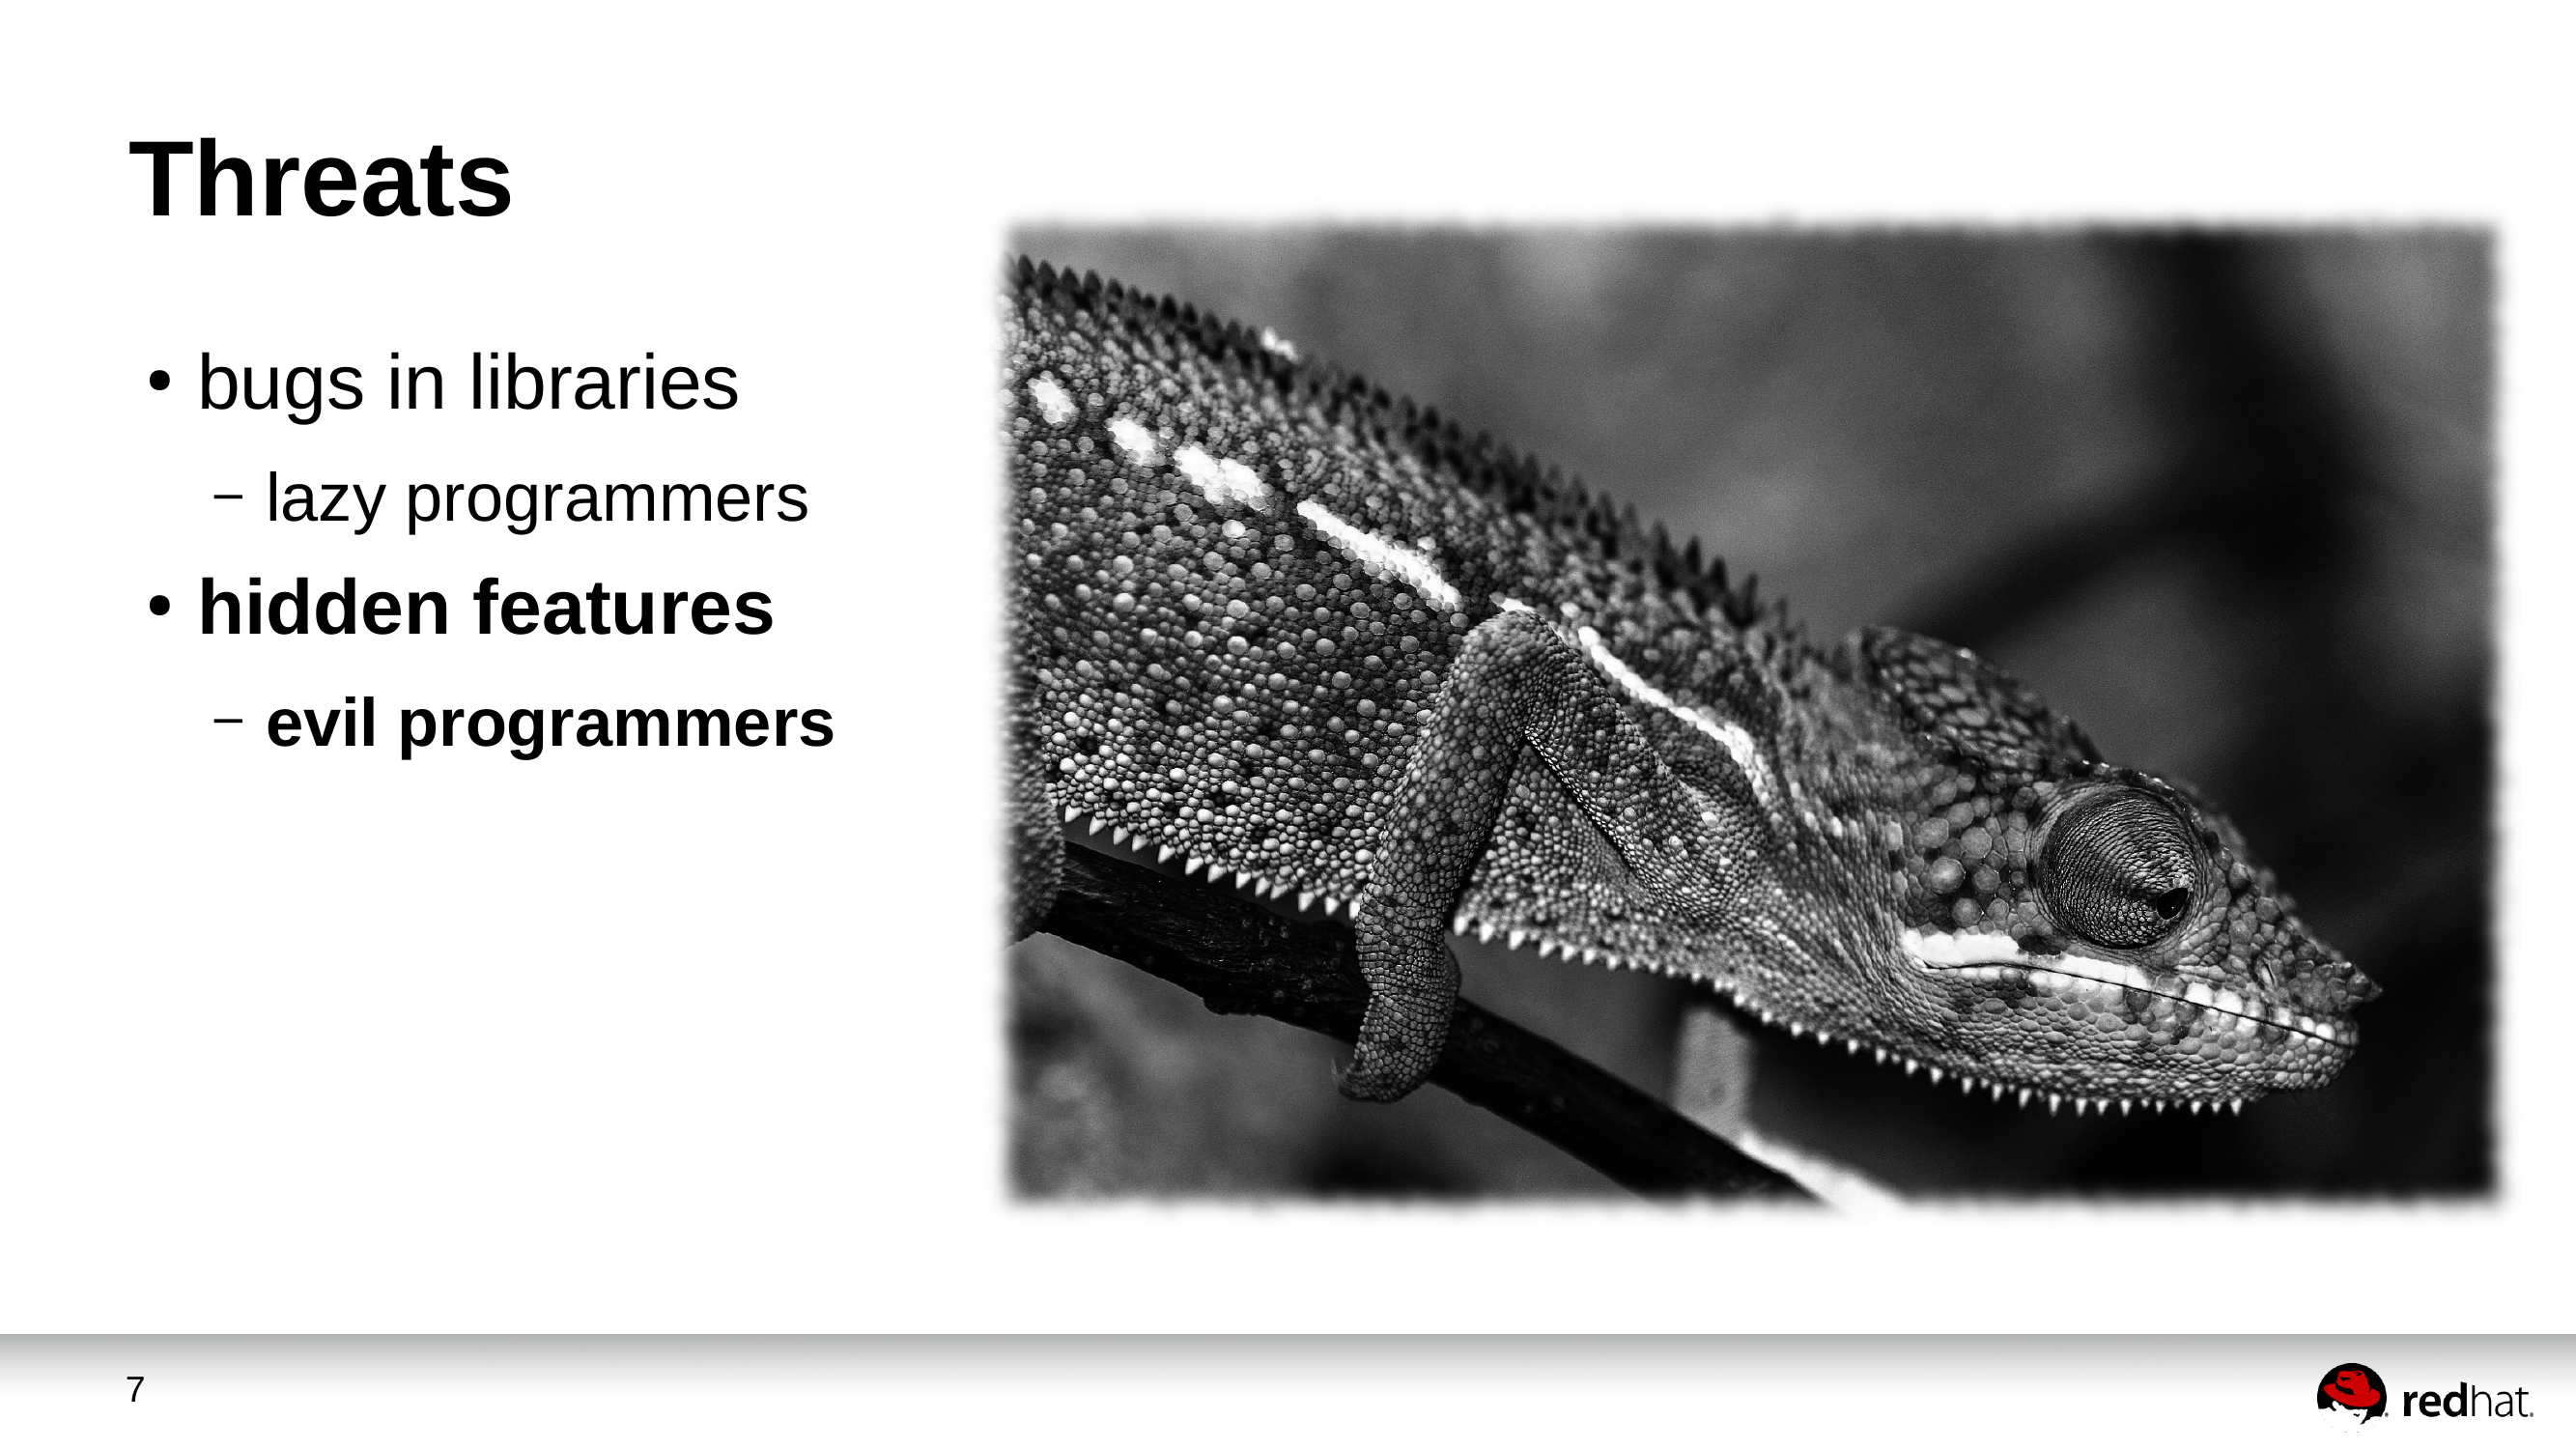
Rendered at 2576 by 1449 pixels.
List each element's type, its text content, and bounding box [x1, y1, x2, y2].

picture [980, 198, 2521, 1226]
title Threats [128, 57, 2448, 300]
list bugs in libraries lazy programmers hidden features evil programmers [128, 338, 980, 1179]
picture [0, 1334, 2576, 1445]
